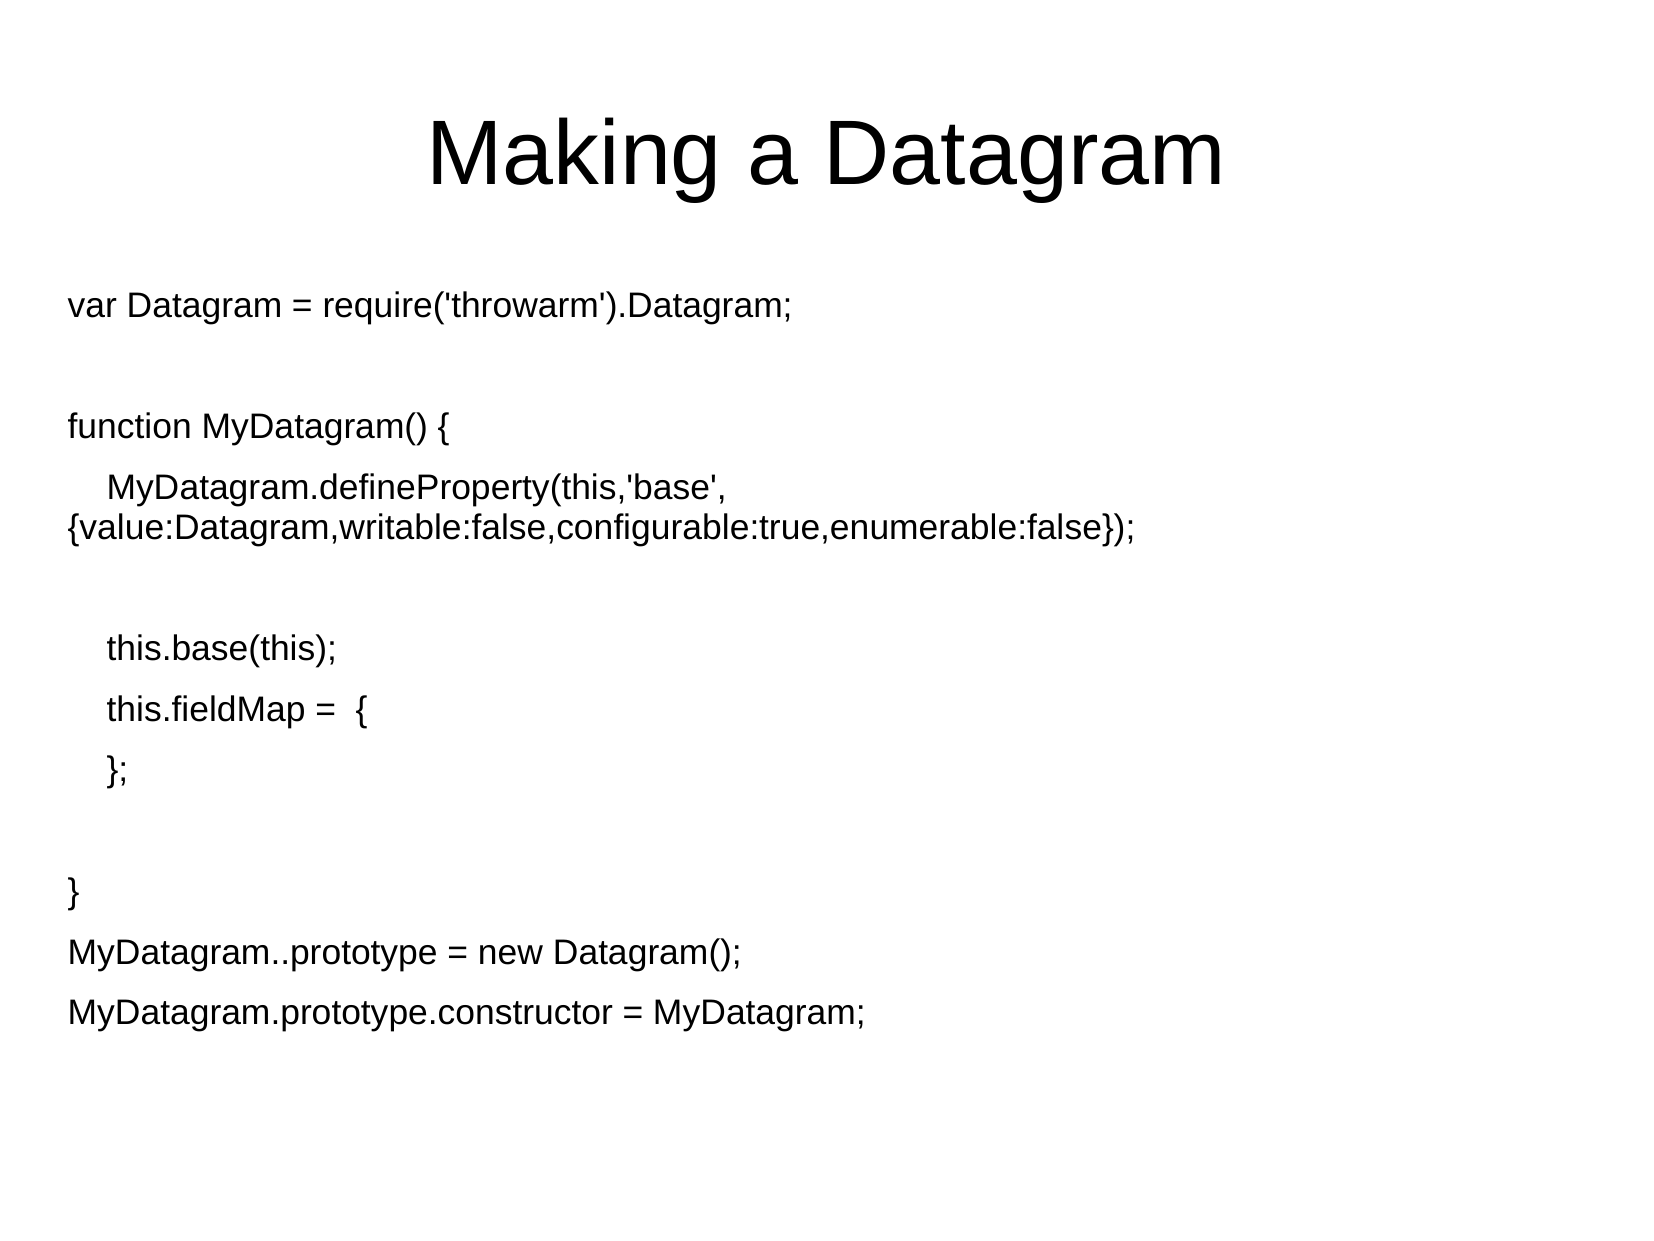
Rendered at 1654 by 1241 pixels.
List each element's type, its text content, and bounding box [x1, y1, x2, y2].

list var Datagram = require('throwarm').Datagram; function MyDatagram() { MyDatagram.defineProperty(this,'base',{value:Datagram,writable:false,configurable:true,enumerable:false}); this.base(this); this.fieldMap = { }; } MyDatagram..prototype = new Datagram(); MyDatagram.prototype.constructor = MyDatagram; [67, 285, 1621, 1036]
title Making a Datagram [82, 49, 1571, 257]
